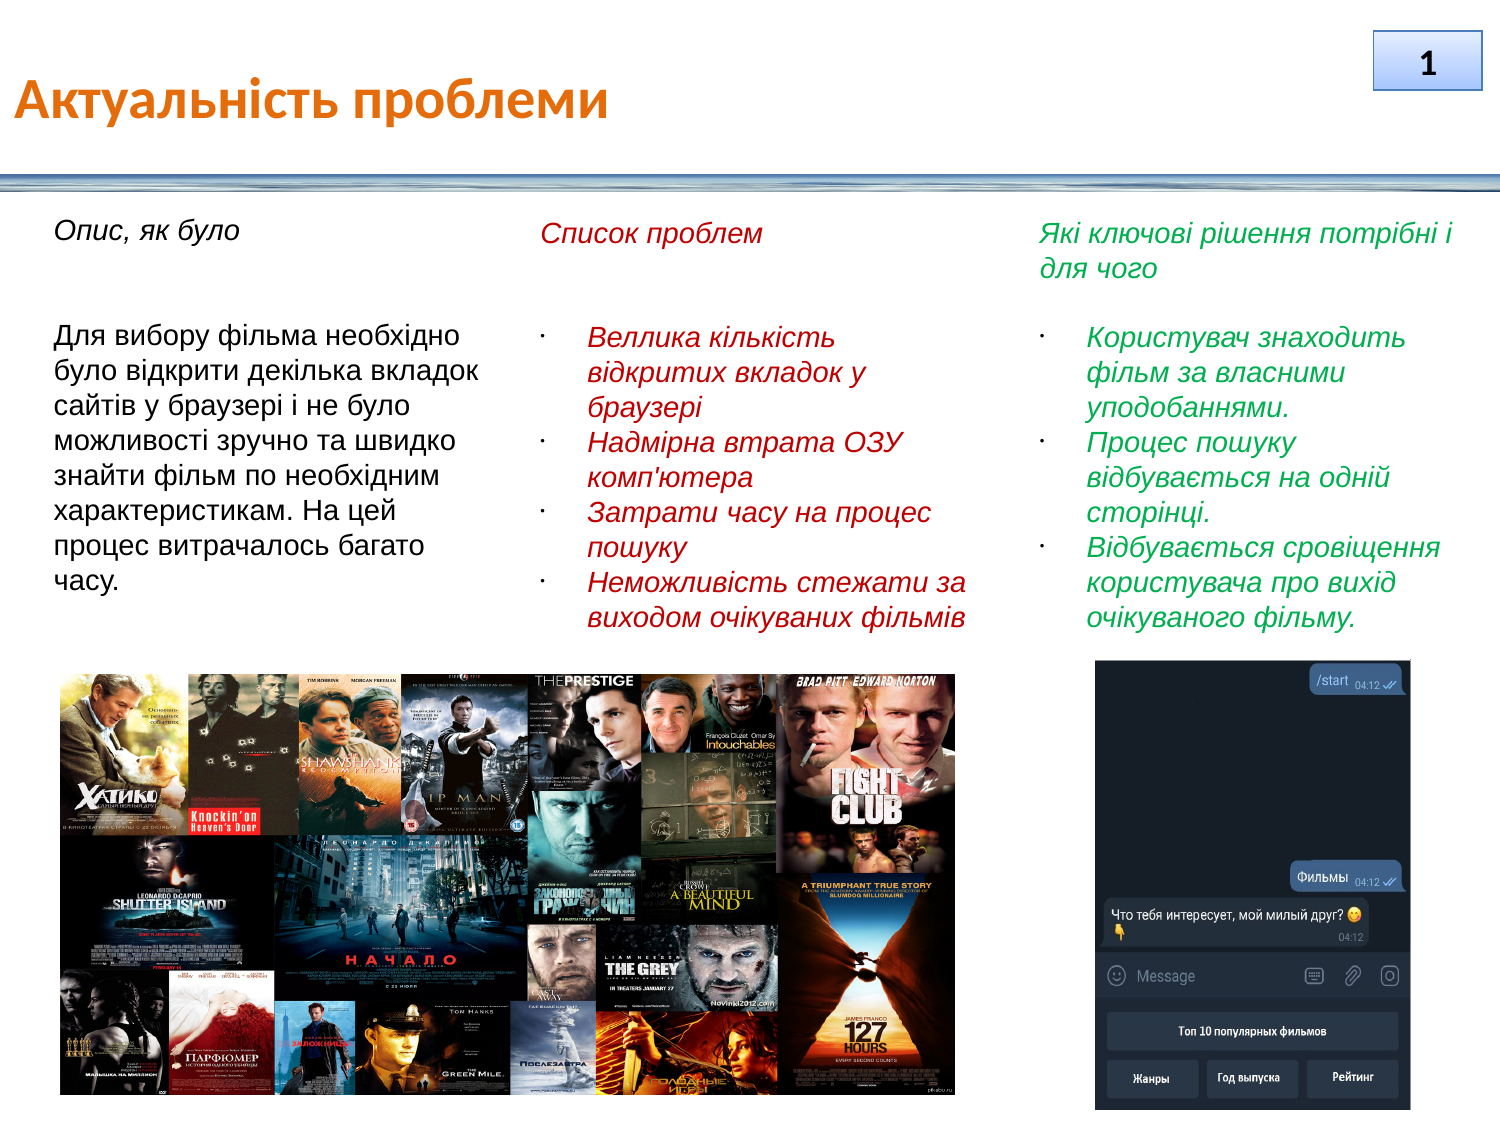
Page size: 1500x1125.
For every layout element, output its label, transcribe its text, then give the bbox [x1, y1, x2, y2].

picture [0, 174, 1500, 192]
text_box Які ключові рішення потрібні і для чого Користувач знаходить фільм за власними уподобаннями. Процес пошуку відбувається на одній сторінці. Відбувається сровіщення користувача про вихід очікуваного фільму. [1024, 206, 1491, 696]
text_box Список проблем Веллика кількість відкритих вкладок у браузері Надмірна втрата ОЗУ комп'ютера Затрати часу на процес пошуку Неможливість стежати за виходом очікуваних фільмів [525, 206, 992, 696]
text_box Опис, як було Для вибору фільма необхідно було відкрити декілька вкладок сайтів у браузері і не було можливості зручно та швидко знайти фільм по необхідним характеристикам. На цей процес витрачалось багато часу. [38, 203, 505, 693]
picture [1095, 659, 1411, 1111]
picture [60, 674, 955, 1096]
text_box Актуальність проблеми [0, 31, 1353, 160]
text_box 1 [1373, 30, 1483, 90]
